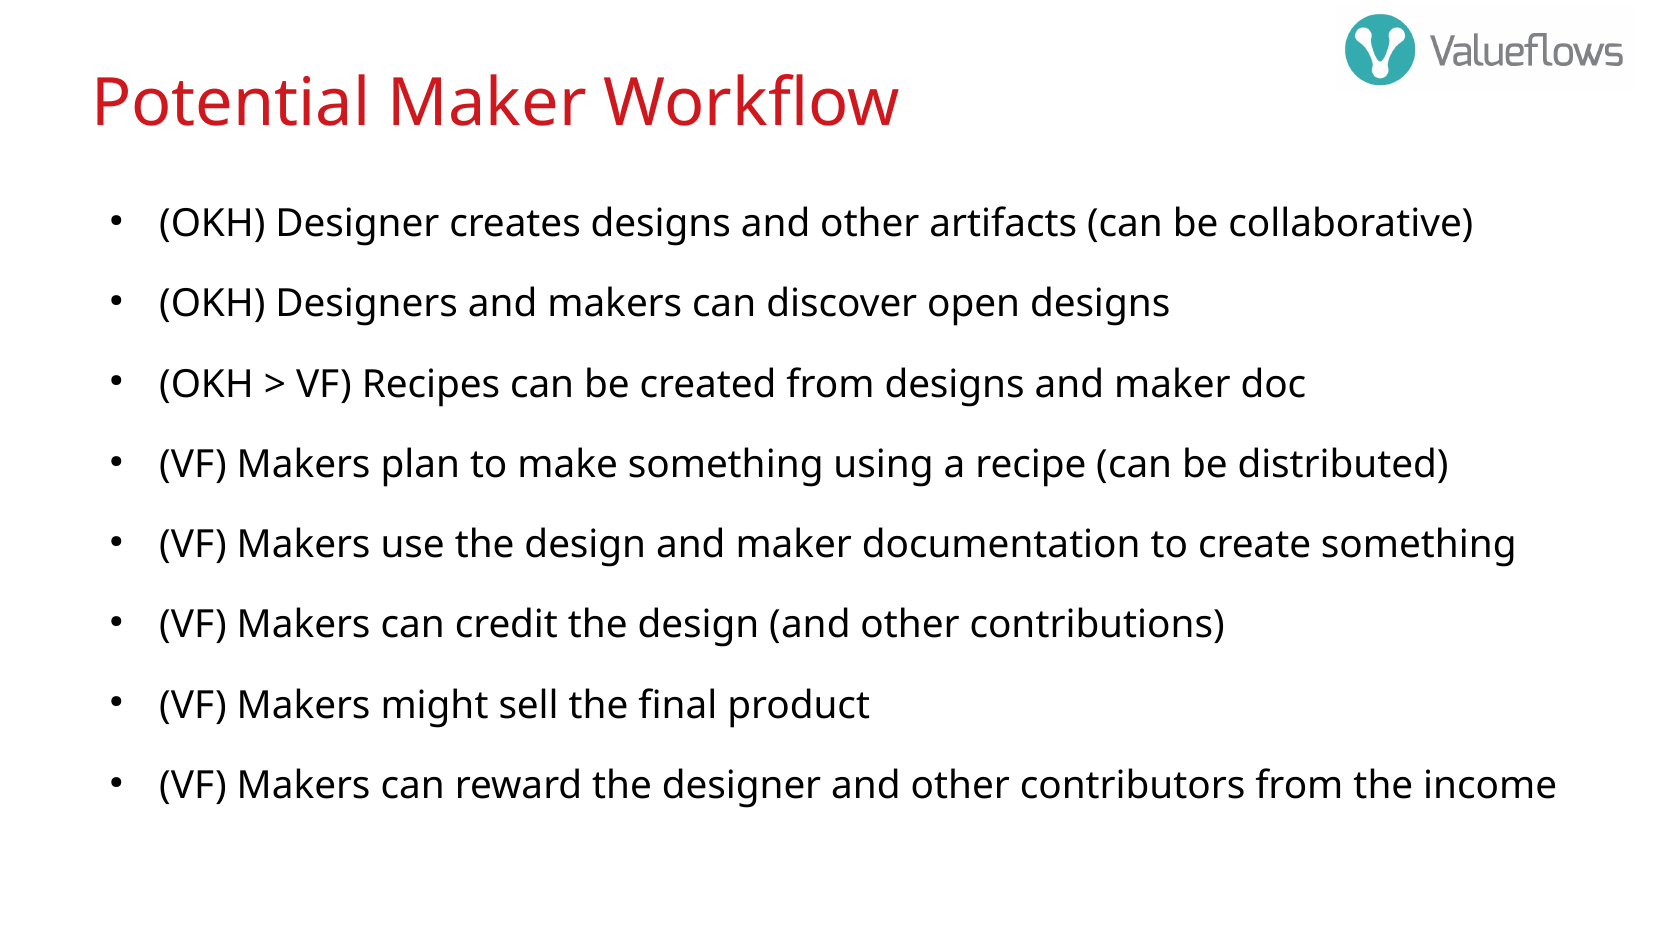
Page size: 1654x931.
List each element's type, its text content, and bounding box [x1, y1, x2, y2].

picture [1335, 3, 1633, 94]
list (OKH) Designer creates designs and other artifacts (can be collaborative) (OKH) Designers and makers can discover open designs (OKH > VF) Recipes can be created from designs and maker doc (VF) Makers plan to make something using a recipe (can be distributed) (VF) Makers use the design and maker documentation to create something (VF) Makers can credit the design (and other contributions) (VF) Makers might sell the final product (VF) Makers can reward the designer and other contributors from the income [93, 195, 1559, 826]
text_box Potential Maker Workflow [76, 46, 1441, 295]
